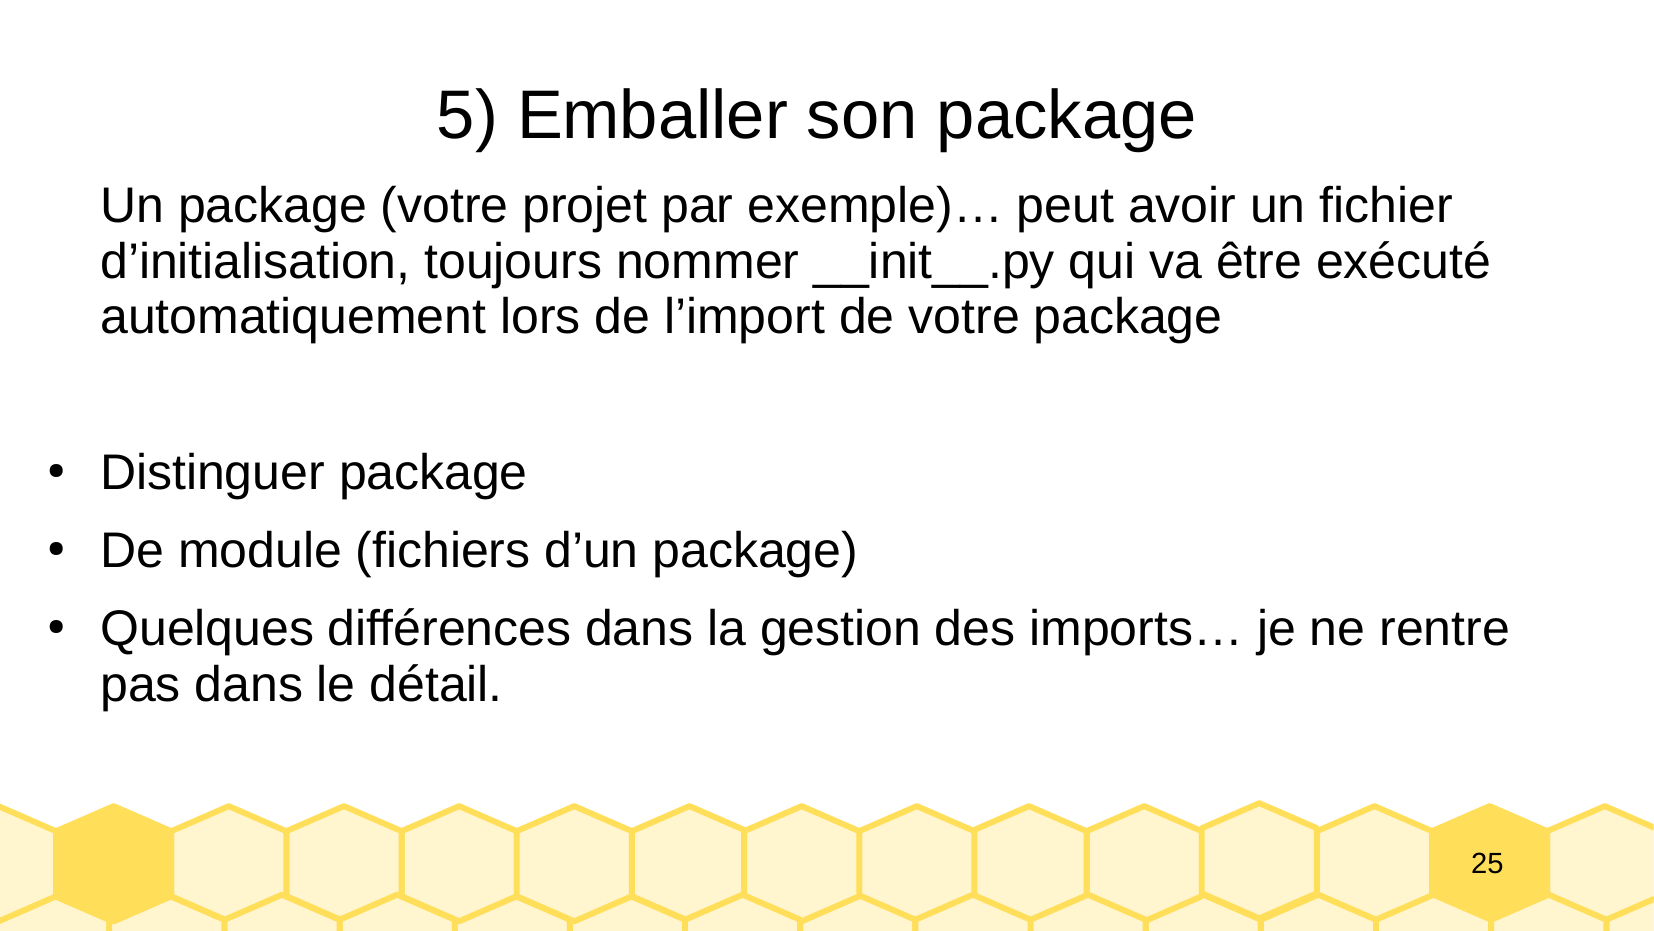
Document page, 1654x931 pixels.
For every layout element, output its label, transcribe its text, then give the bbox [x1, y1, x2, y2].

title 5) Emballer son package [82, 37, 1571, 193]
list Un package (votre projet par exemple)… peut avoir un fichier d’initialisation, toujours nommer __init__.py qui va être exécuté automatiquement lors de l’import de votre package Distinguer package De module (fichiers d’un package) Quelques différences dans la gestion des imports… je ne rentre pas dans le détail. [29, 177, 1518, 717]
